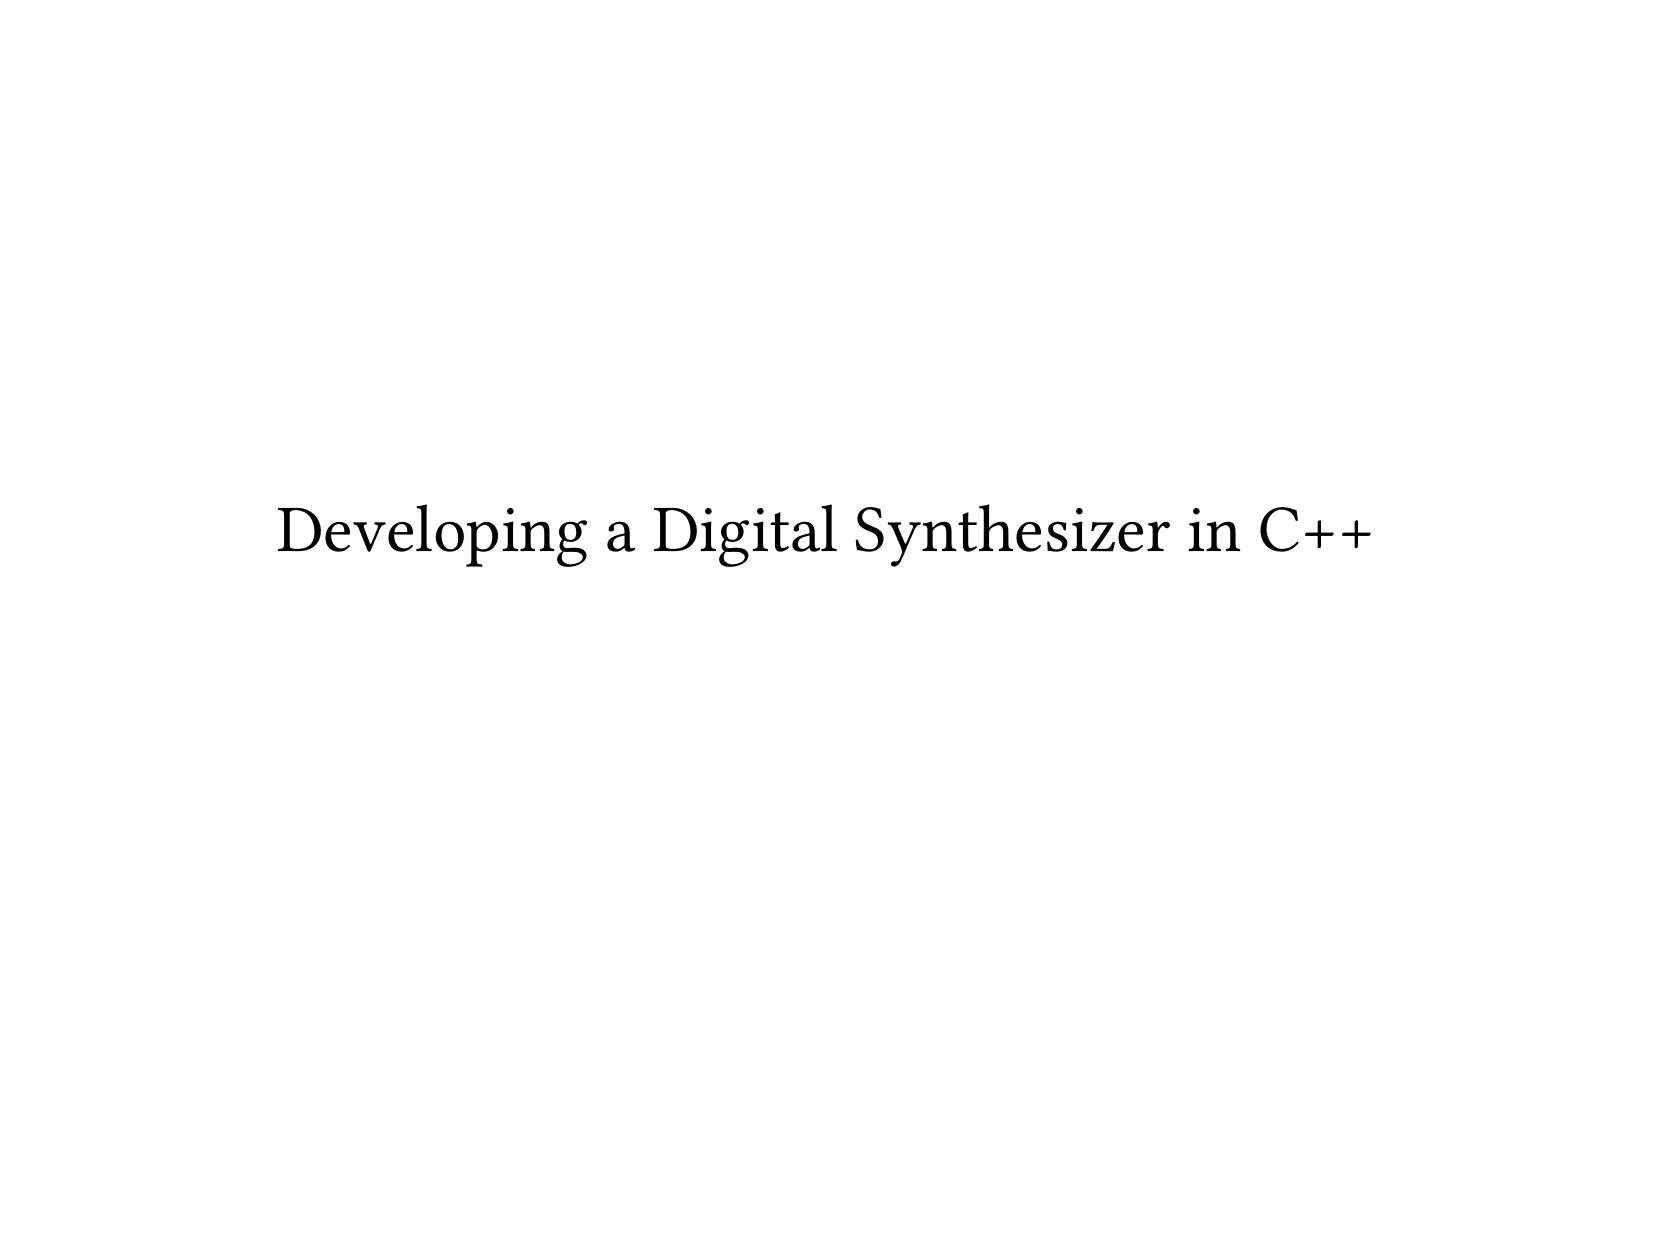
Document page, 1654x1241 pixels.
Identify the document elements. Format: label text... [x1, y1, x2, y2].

subtitle Developing a Digital Synthesizer in C++ [82, 49, 1571, 1010]
